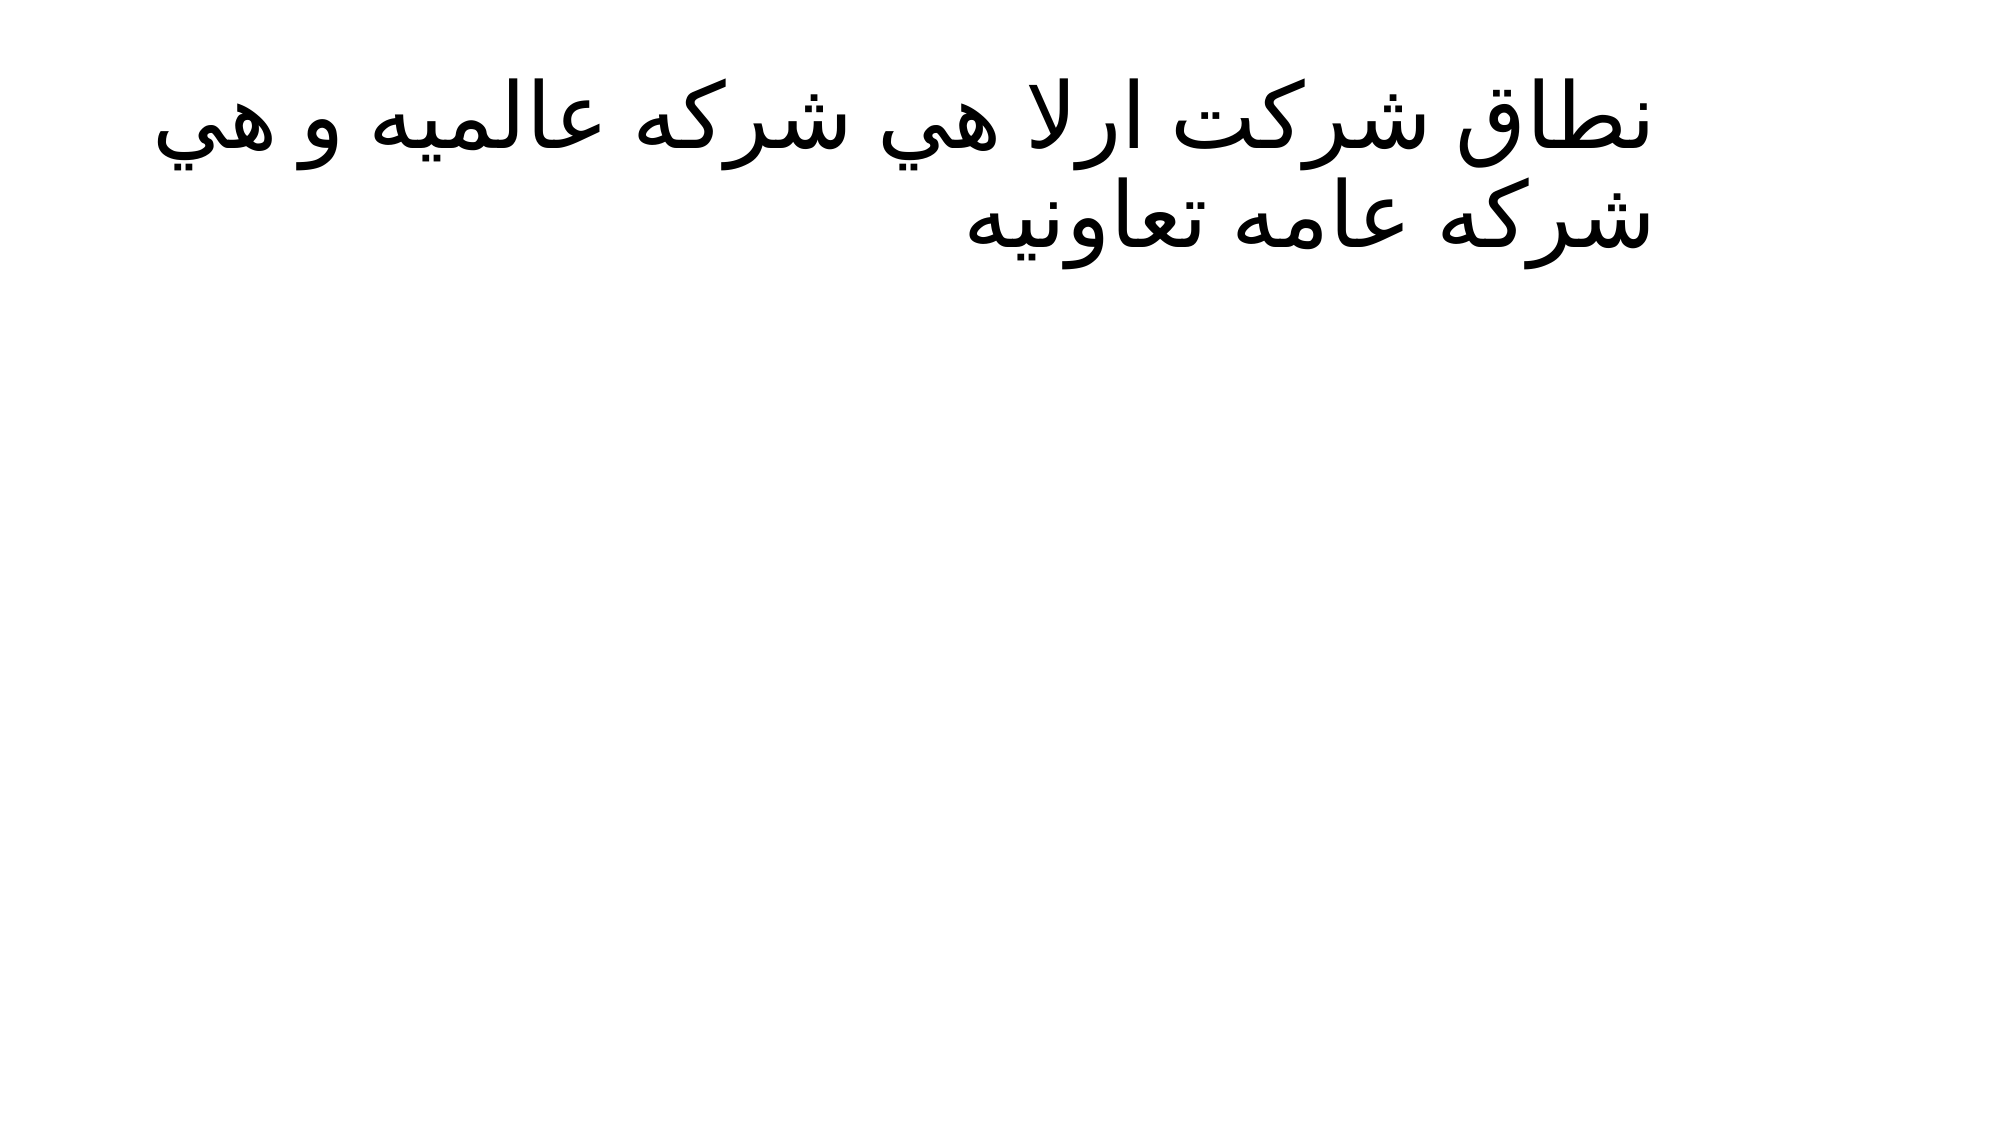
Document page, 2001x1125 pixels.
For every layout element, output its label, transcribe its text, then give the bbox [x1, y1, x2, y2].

title نطاق شركت ارلا هي شركه عالميه و هي شركه عامه تعاونيه [137, 59, 1863, 278]
